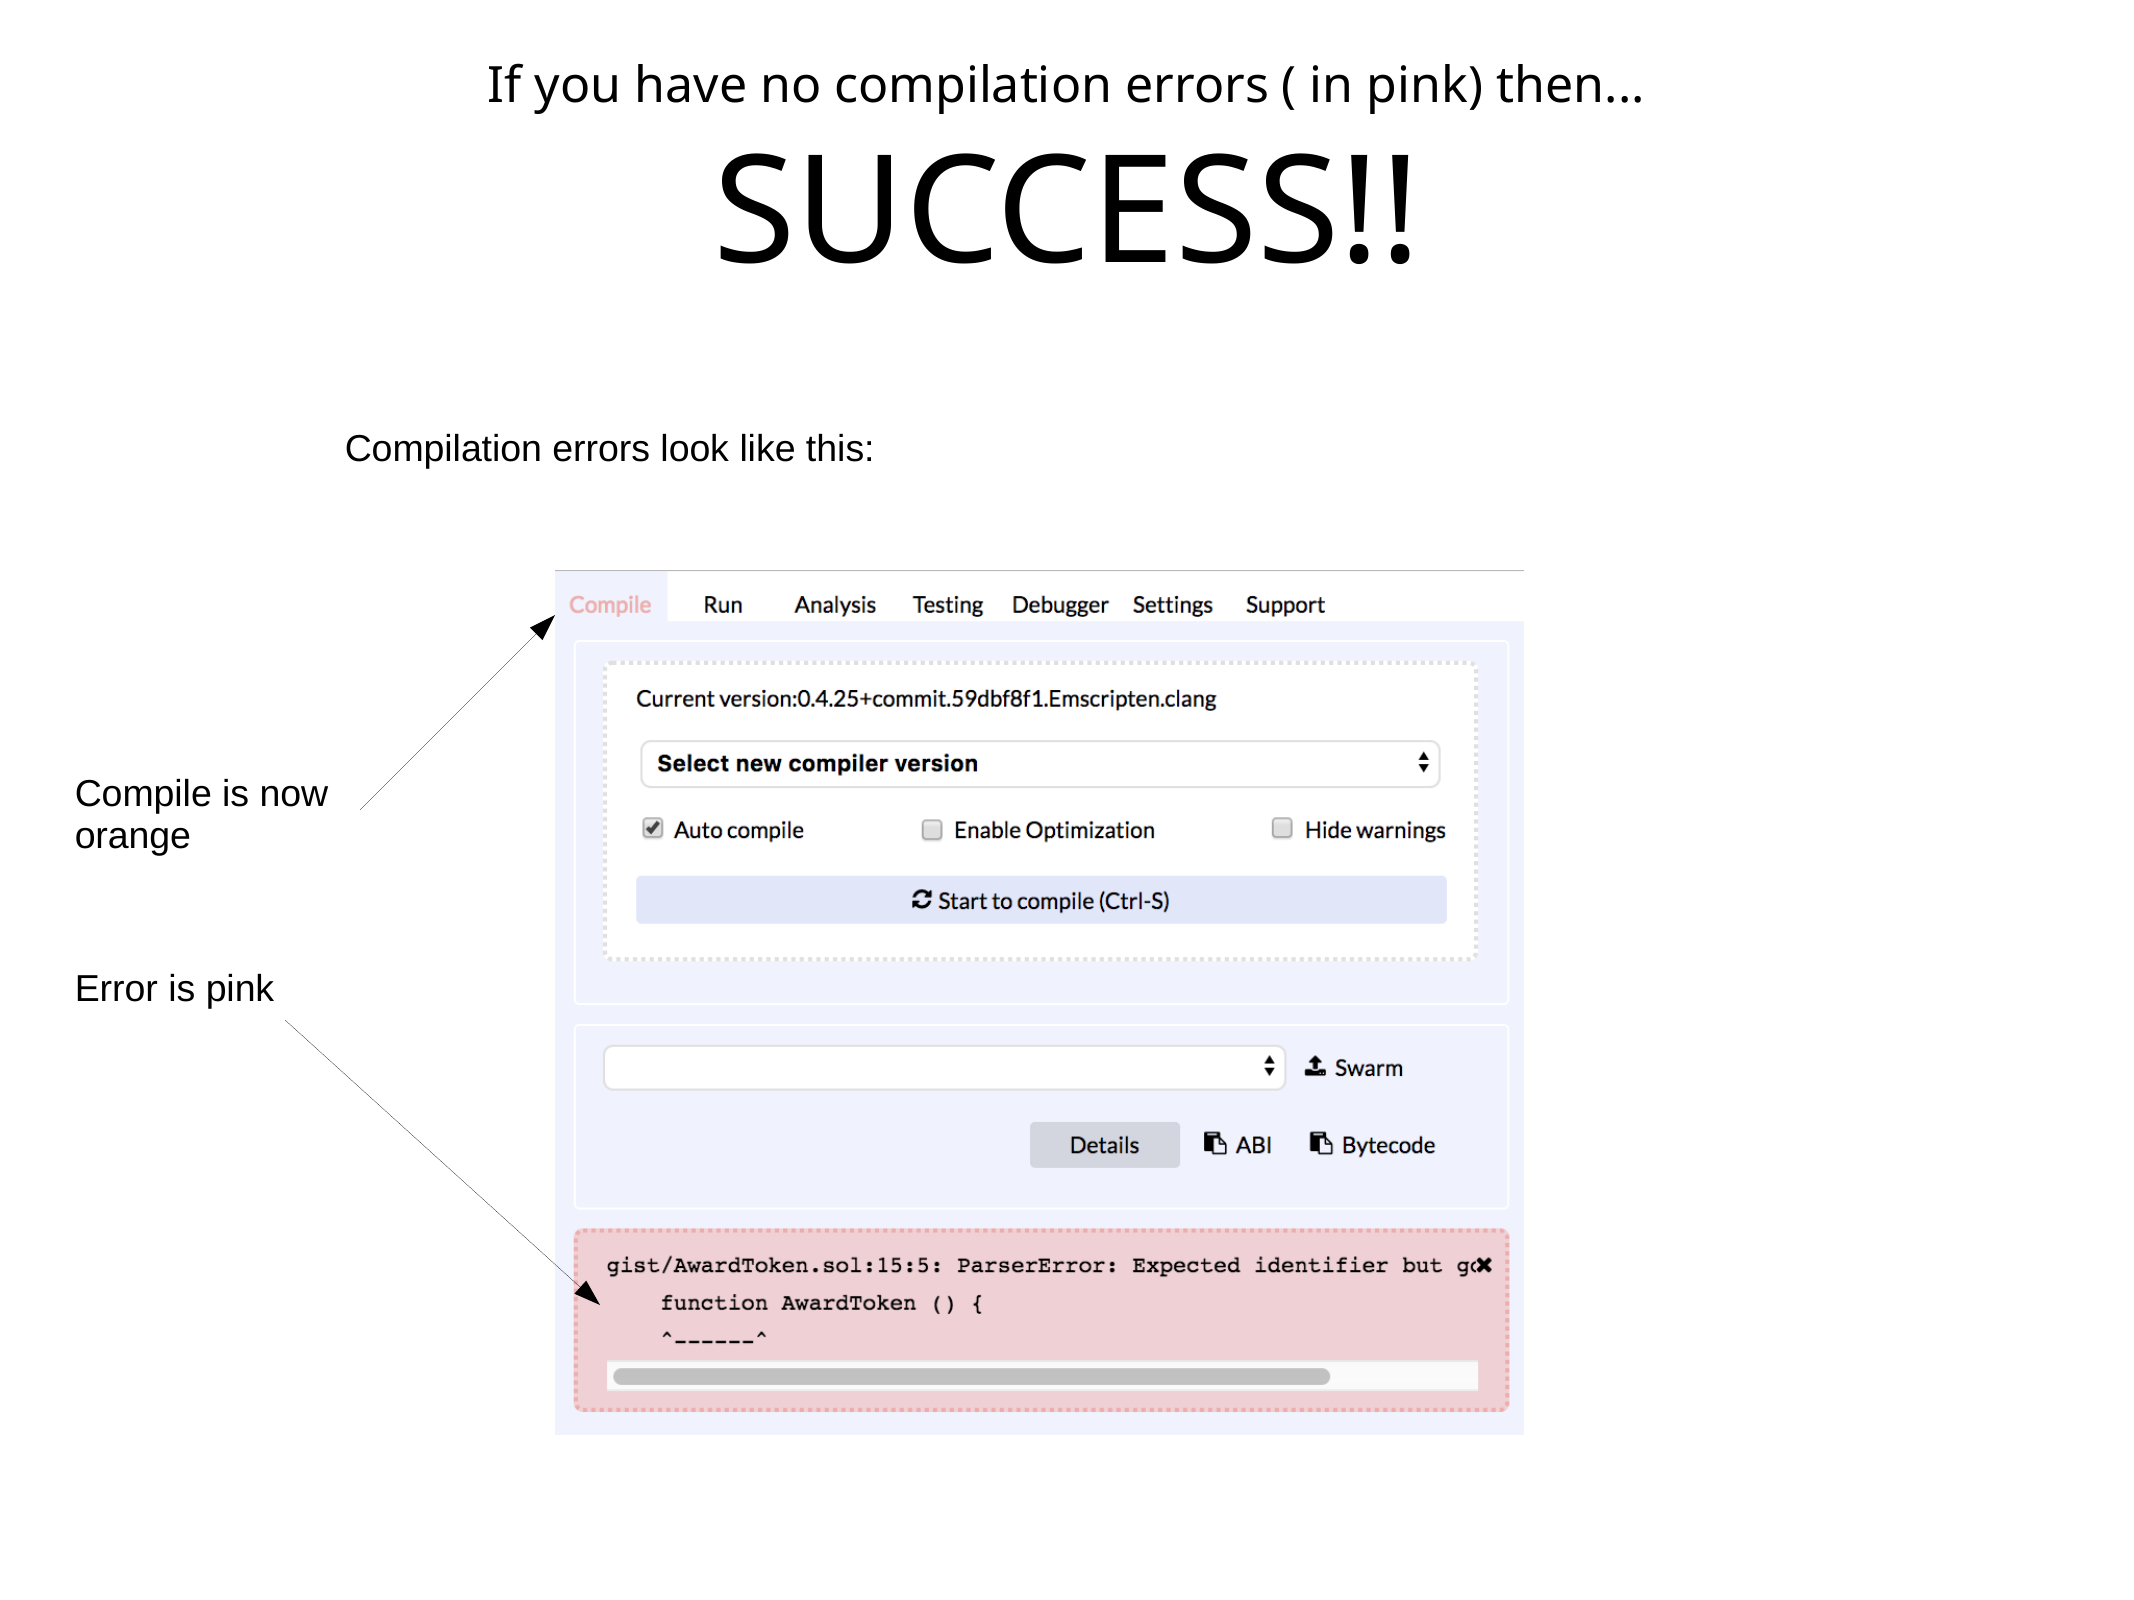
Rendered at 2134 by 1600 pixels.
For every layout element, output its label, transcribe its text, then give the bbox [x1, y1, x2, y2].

text_box Compilation errors look like this: [330, 420, 1891, 477]
picture [555, 569, 1524, 1435]
text_box Error is pink [60, 960, 391, 1101]
text_box Compile is now orange [60, 765, 391, 906]
title If you have no compilation errors ( in pink) then... SUCCESS!! [208, 45, 1925, 269]
